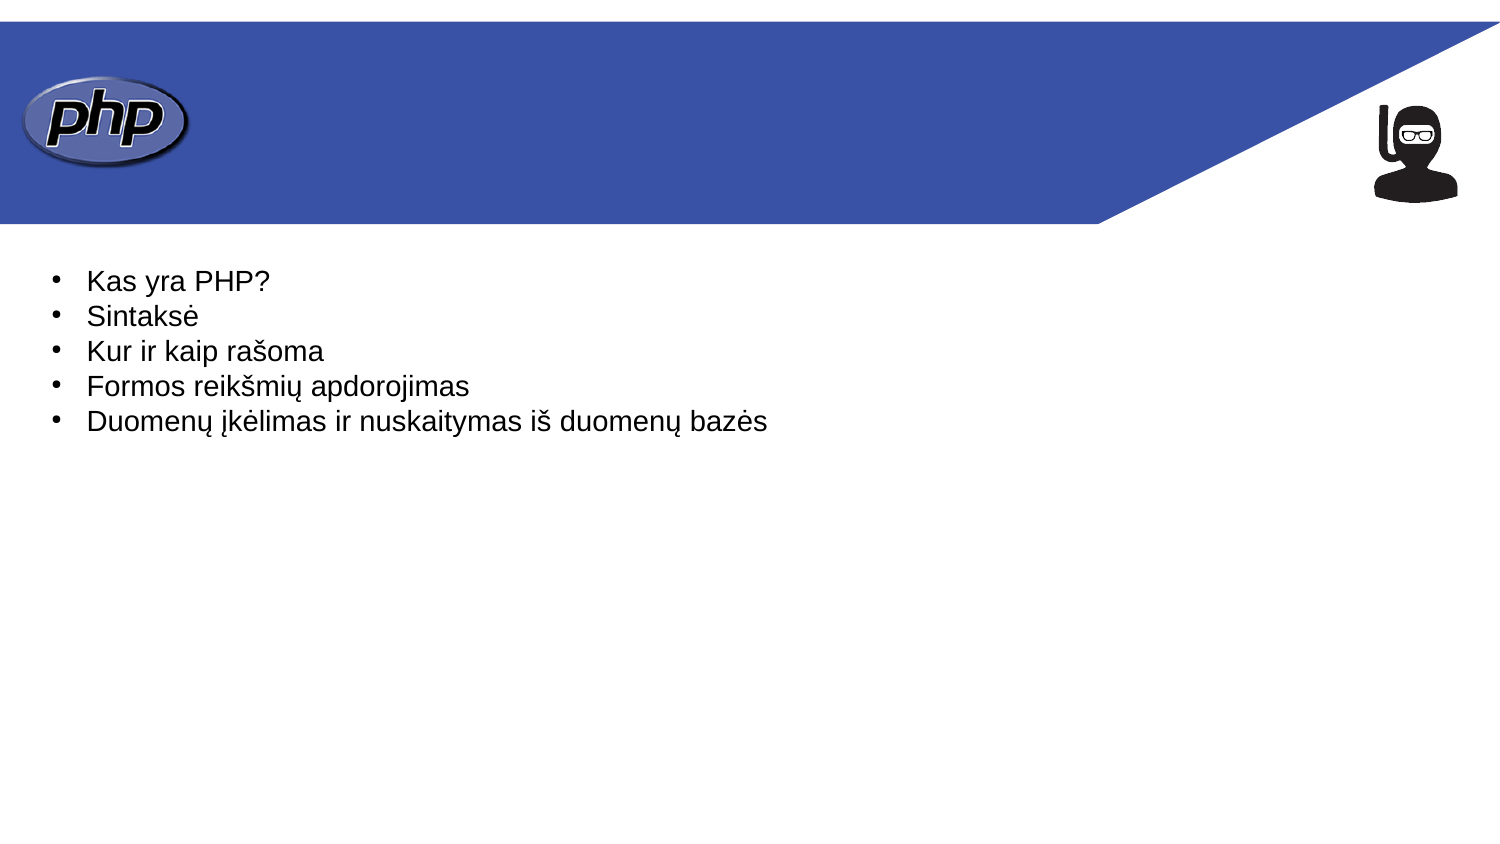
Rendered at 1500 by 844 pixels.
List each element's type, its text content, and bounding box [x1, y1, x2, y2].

text_box [1404, 23, 1500, 72]
text_box Kas yra PHP? Sintaksė Kur ir kaip rašoma Formos reikšmių apdorojimas Duomenų įkėlimas ir nuskaitymas iš duomenų bazės [36, 247, 1389, 789]
picture [4, 70, 201, 172]
text_box [1096, 111, 1500, 227]
picture [1326, 72, 1500, 211]
